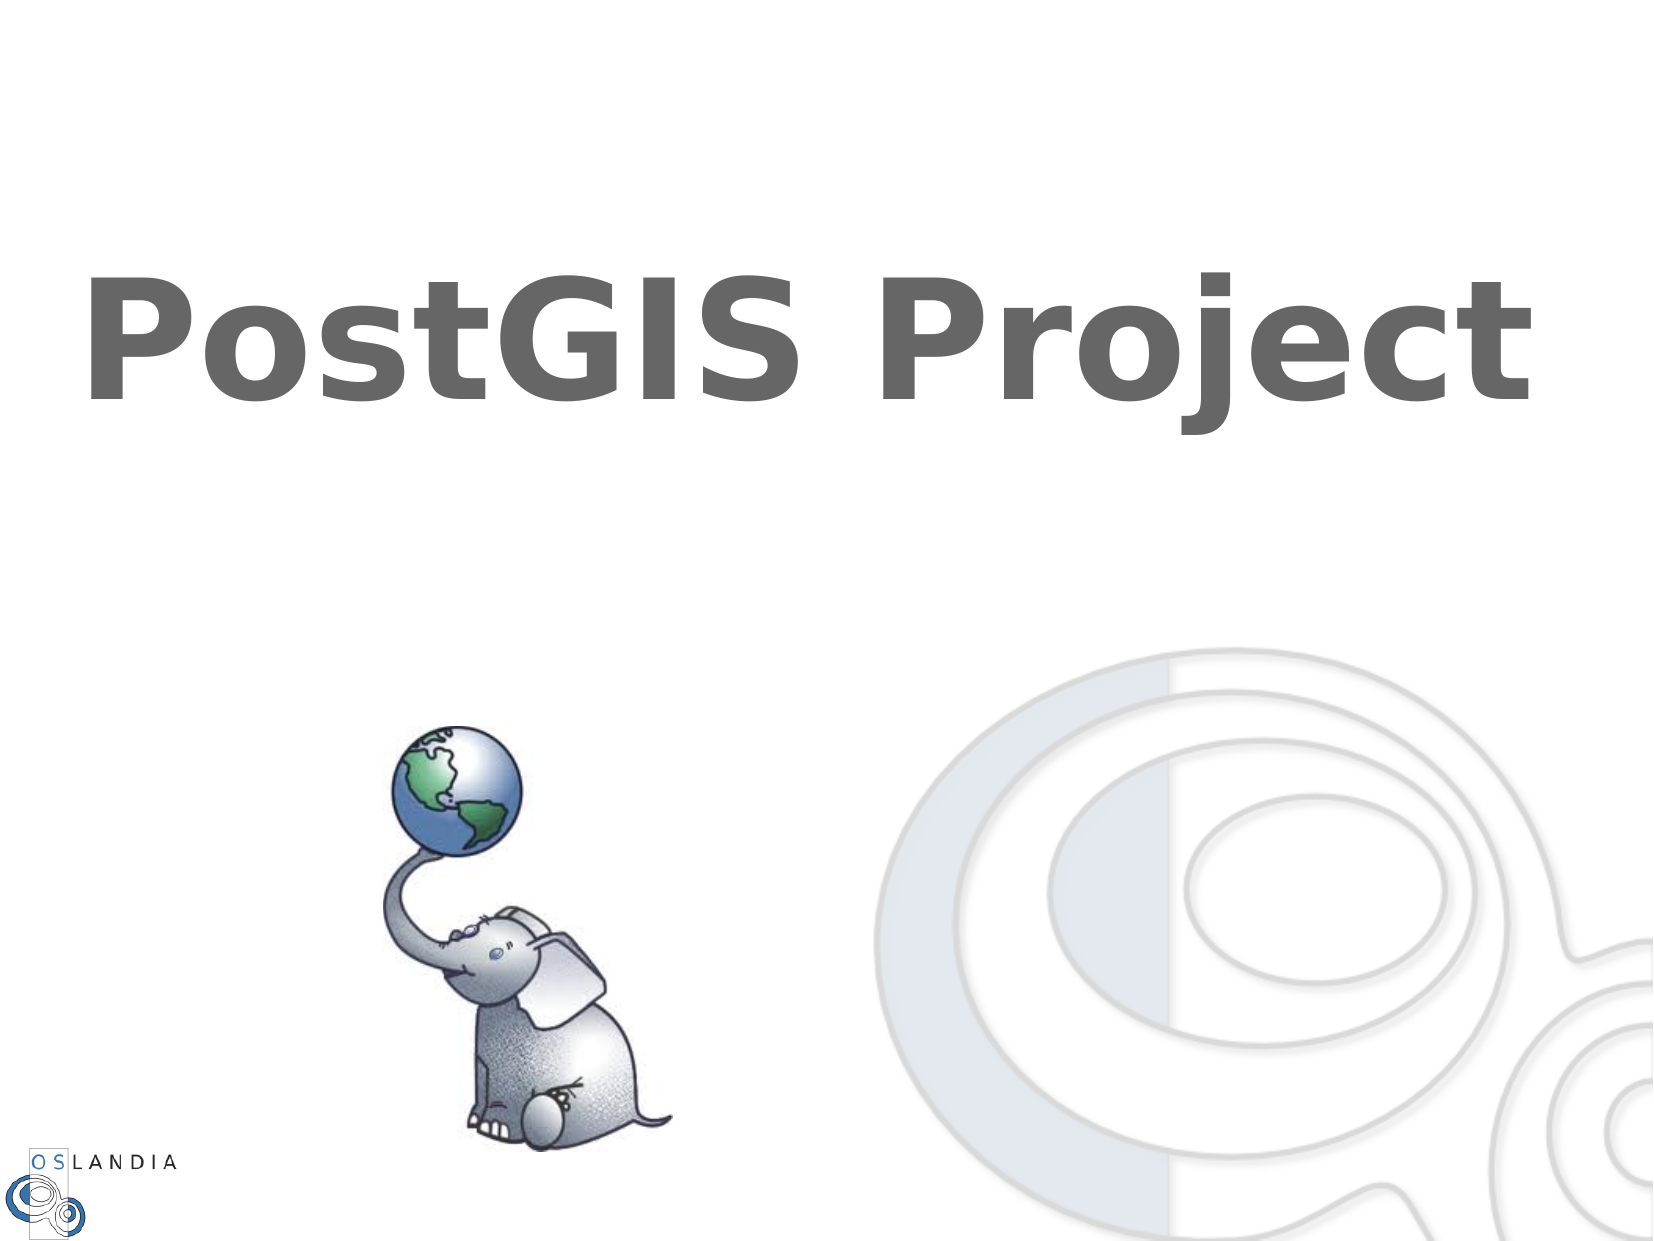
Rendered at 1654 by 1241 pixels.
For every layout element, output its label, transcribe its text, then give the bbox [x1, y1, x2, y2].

subtitle PostGIS Project [76, 0, 1565, 1109]
picture [0, 0, 1654, 1241]
